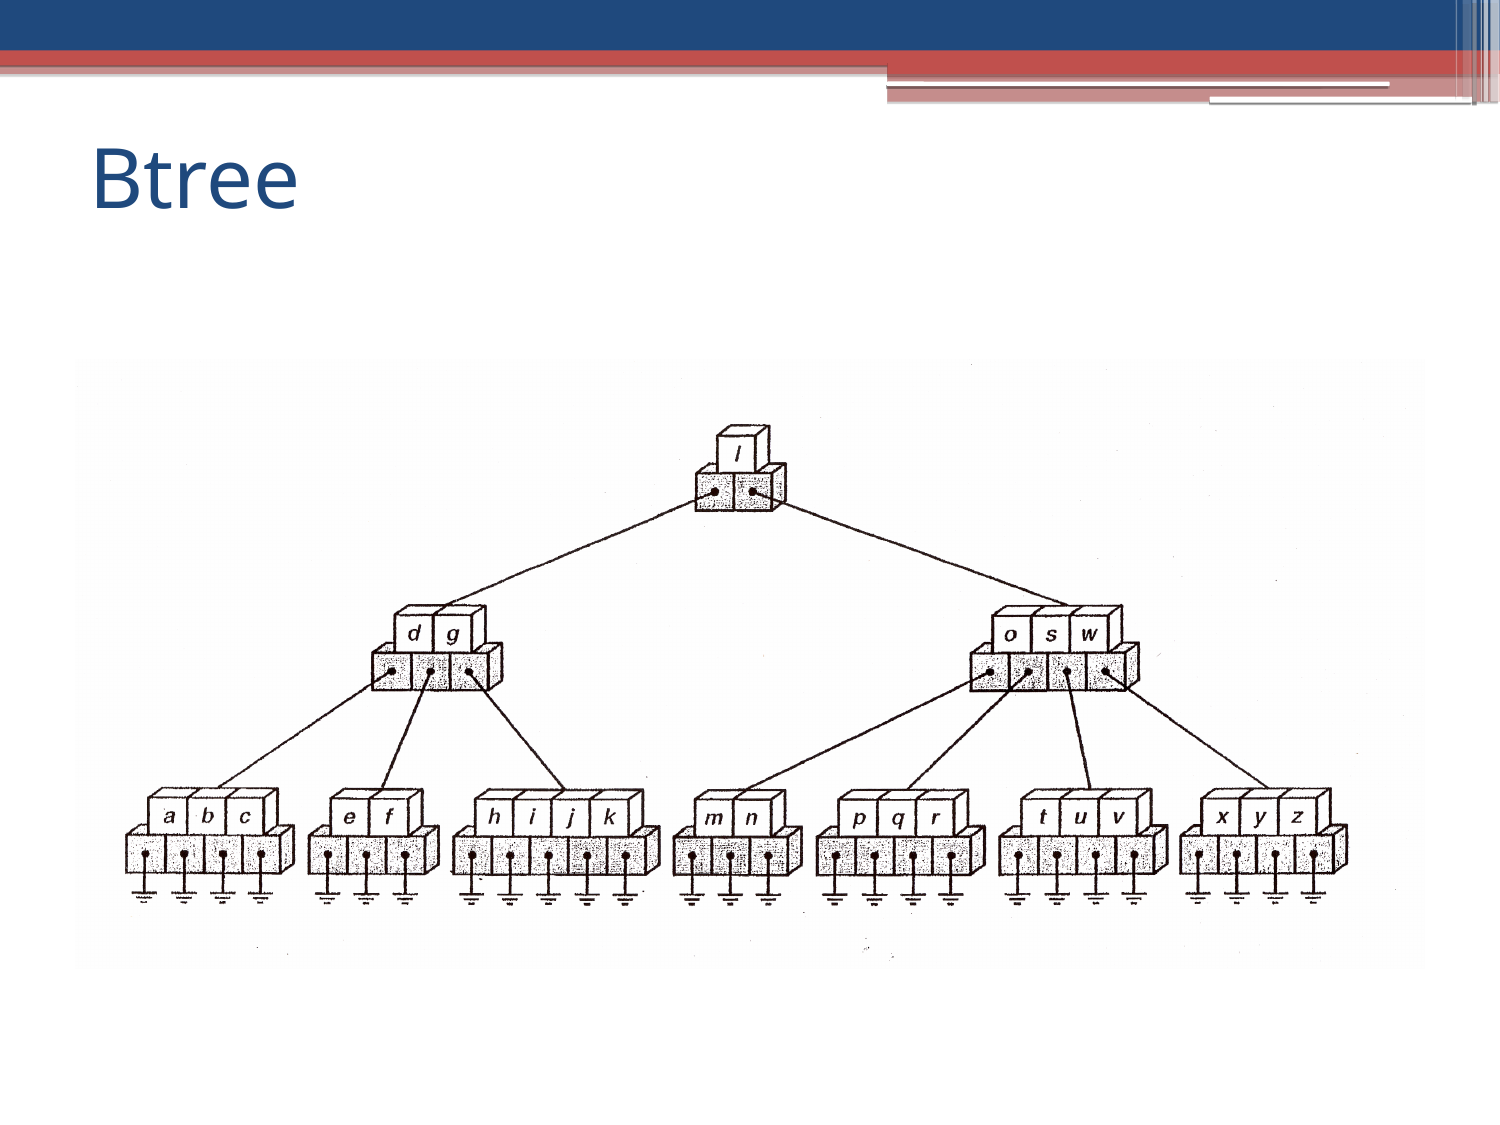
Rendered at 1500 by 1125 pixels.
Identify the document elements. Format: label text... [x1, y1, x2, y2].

title Btree [75, 87, 1425, 263]
picture [75, 359, 1425, 969]
